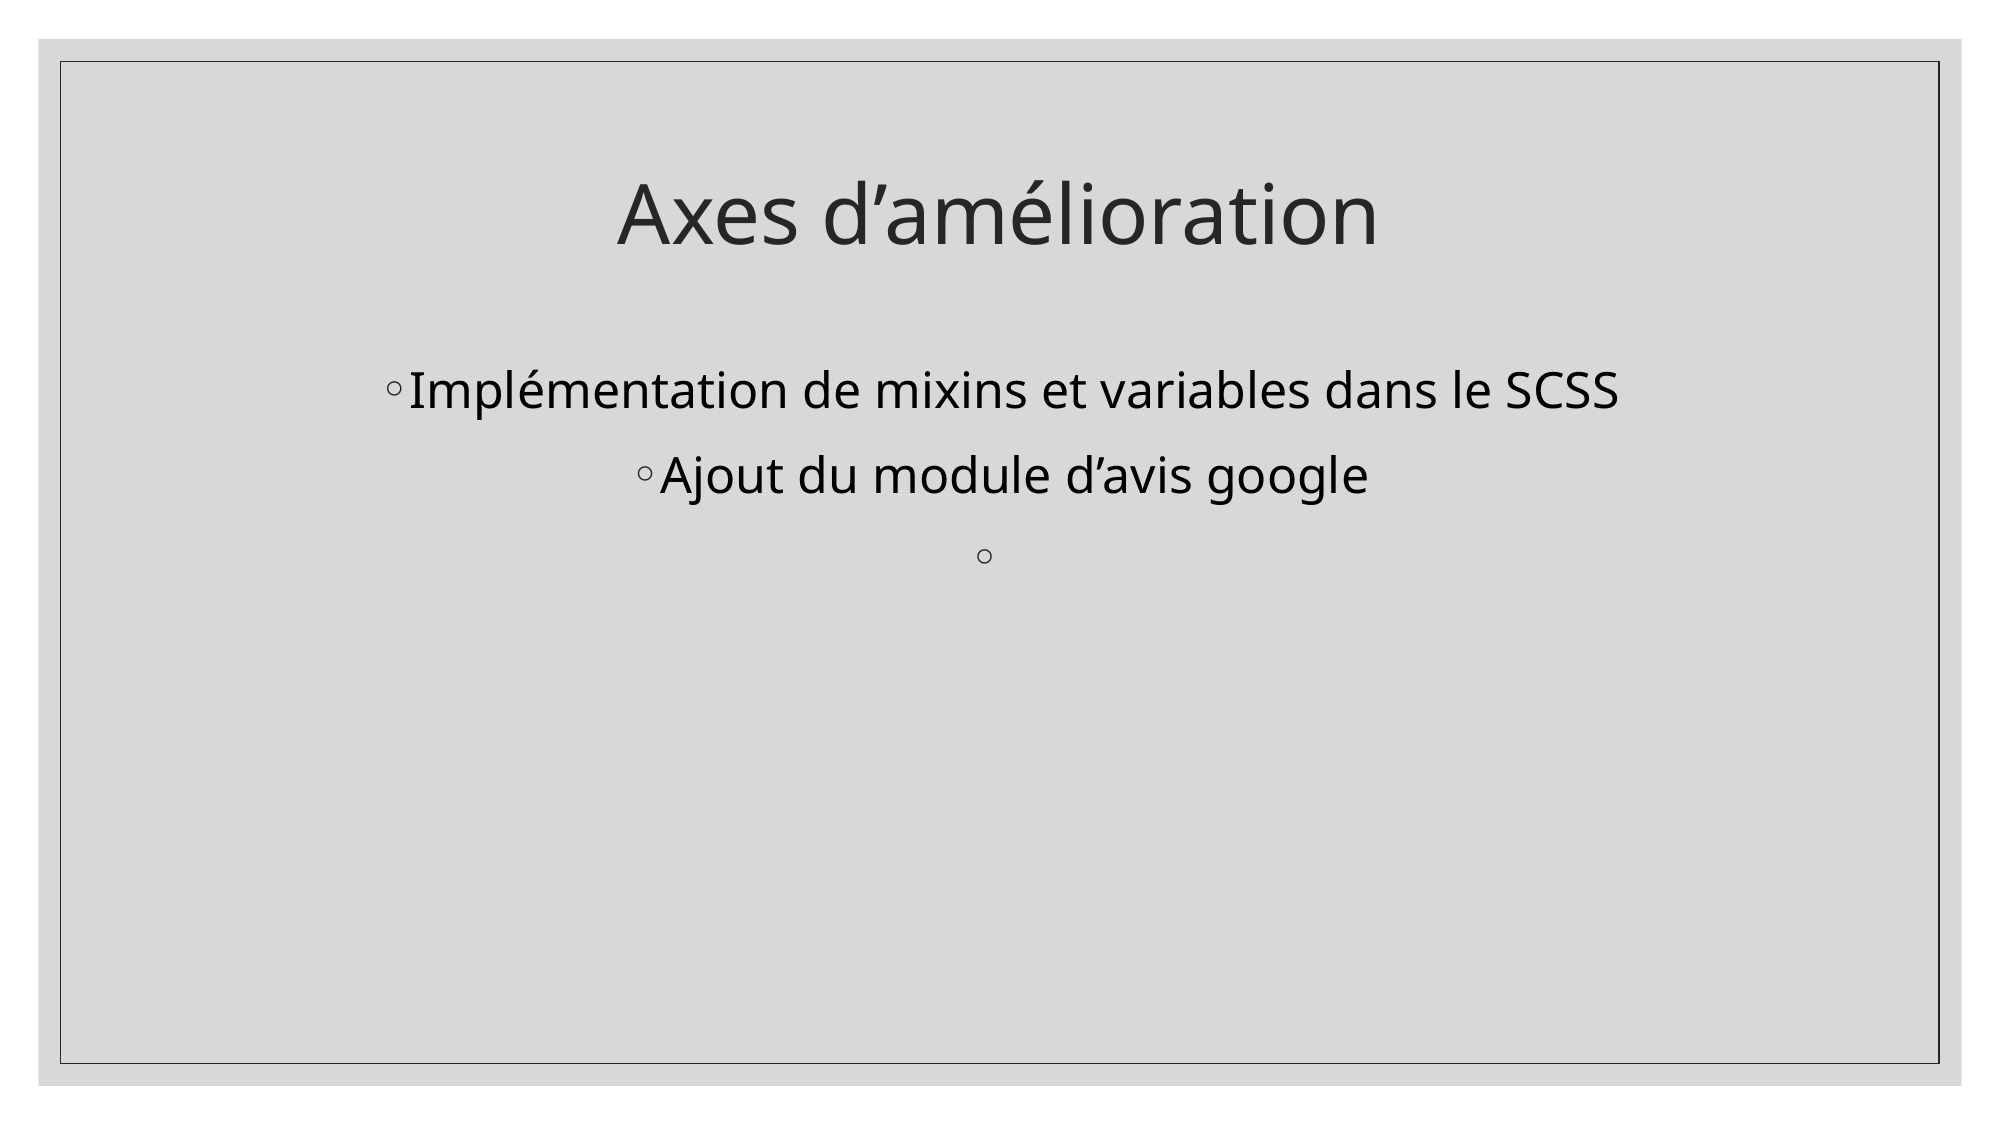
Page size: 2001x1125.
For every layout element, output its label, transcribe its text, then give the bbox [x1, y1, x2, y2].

list Implémentation de mixins et variables dans le SCSS Ajout du module d’avis google [174, 345, 1825, 977]
title Axes d’amélioration [174, 105, 1825, 331]
